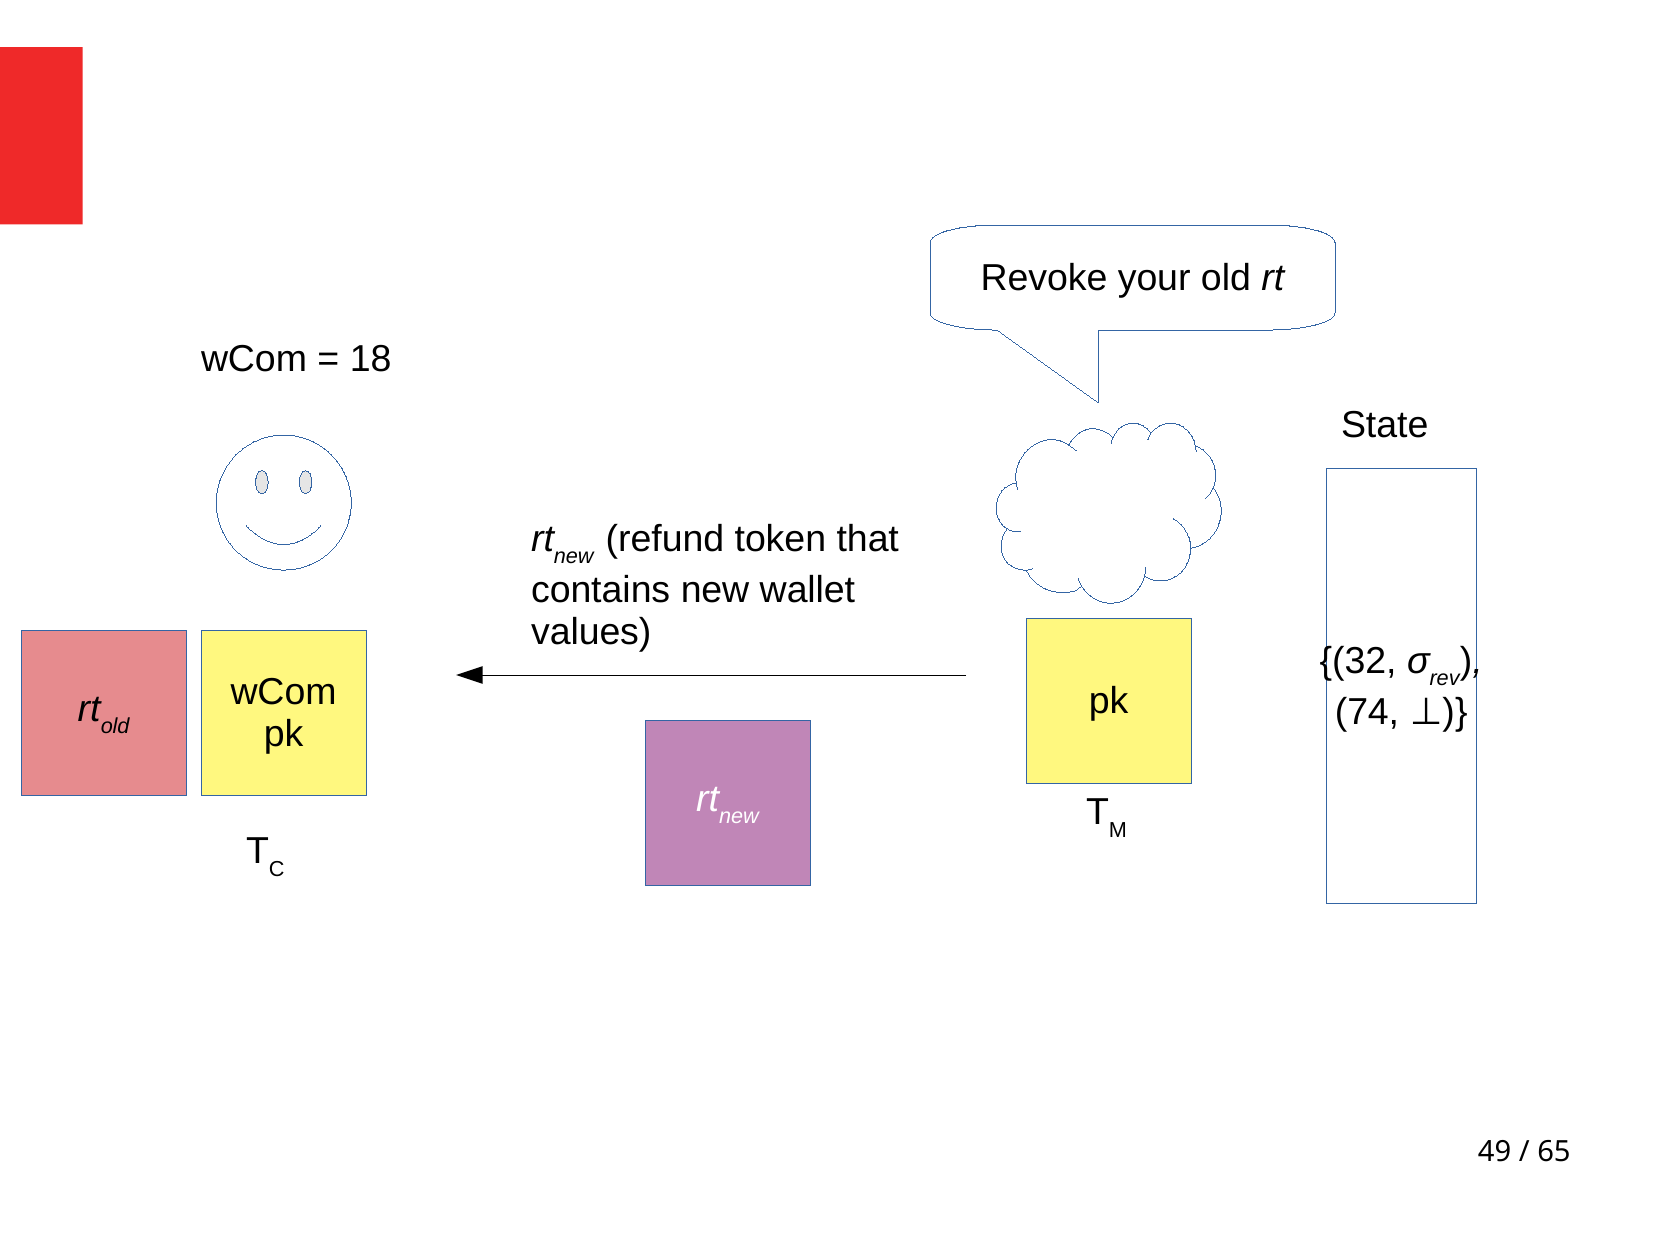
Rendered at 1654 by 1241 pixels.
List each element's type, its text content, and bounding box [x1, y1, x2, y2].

text_box pk [1026, 618, 1192, 784]
text_box rtnew (refund token that contains new wallet values) [516, 510, 997, 702]
text_box TC [231, 822, 322, 931]
text_box {(32, σrev), (74, ⊥)} [1326, 496, 1477, 904]
text_box [996, 423, 1222, 604]
text_box wCom = 18 [186, 330, 427, 429]
text_box [216, 435, 352, 571]
text_box rtold [21, 630, 187, 796]
text_box Revoke your old rt [930, 225, 1336, 403]
text_box rtnew [645, 720, 811, 886]
text_box TM [1071, 784, 1162, 891]
text_box wCom pk [201, 630, 367, 796]
text_box State [1326, 396, 1477, 496]
